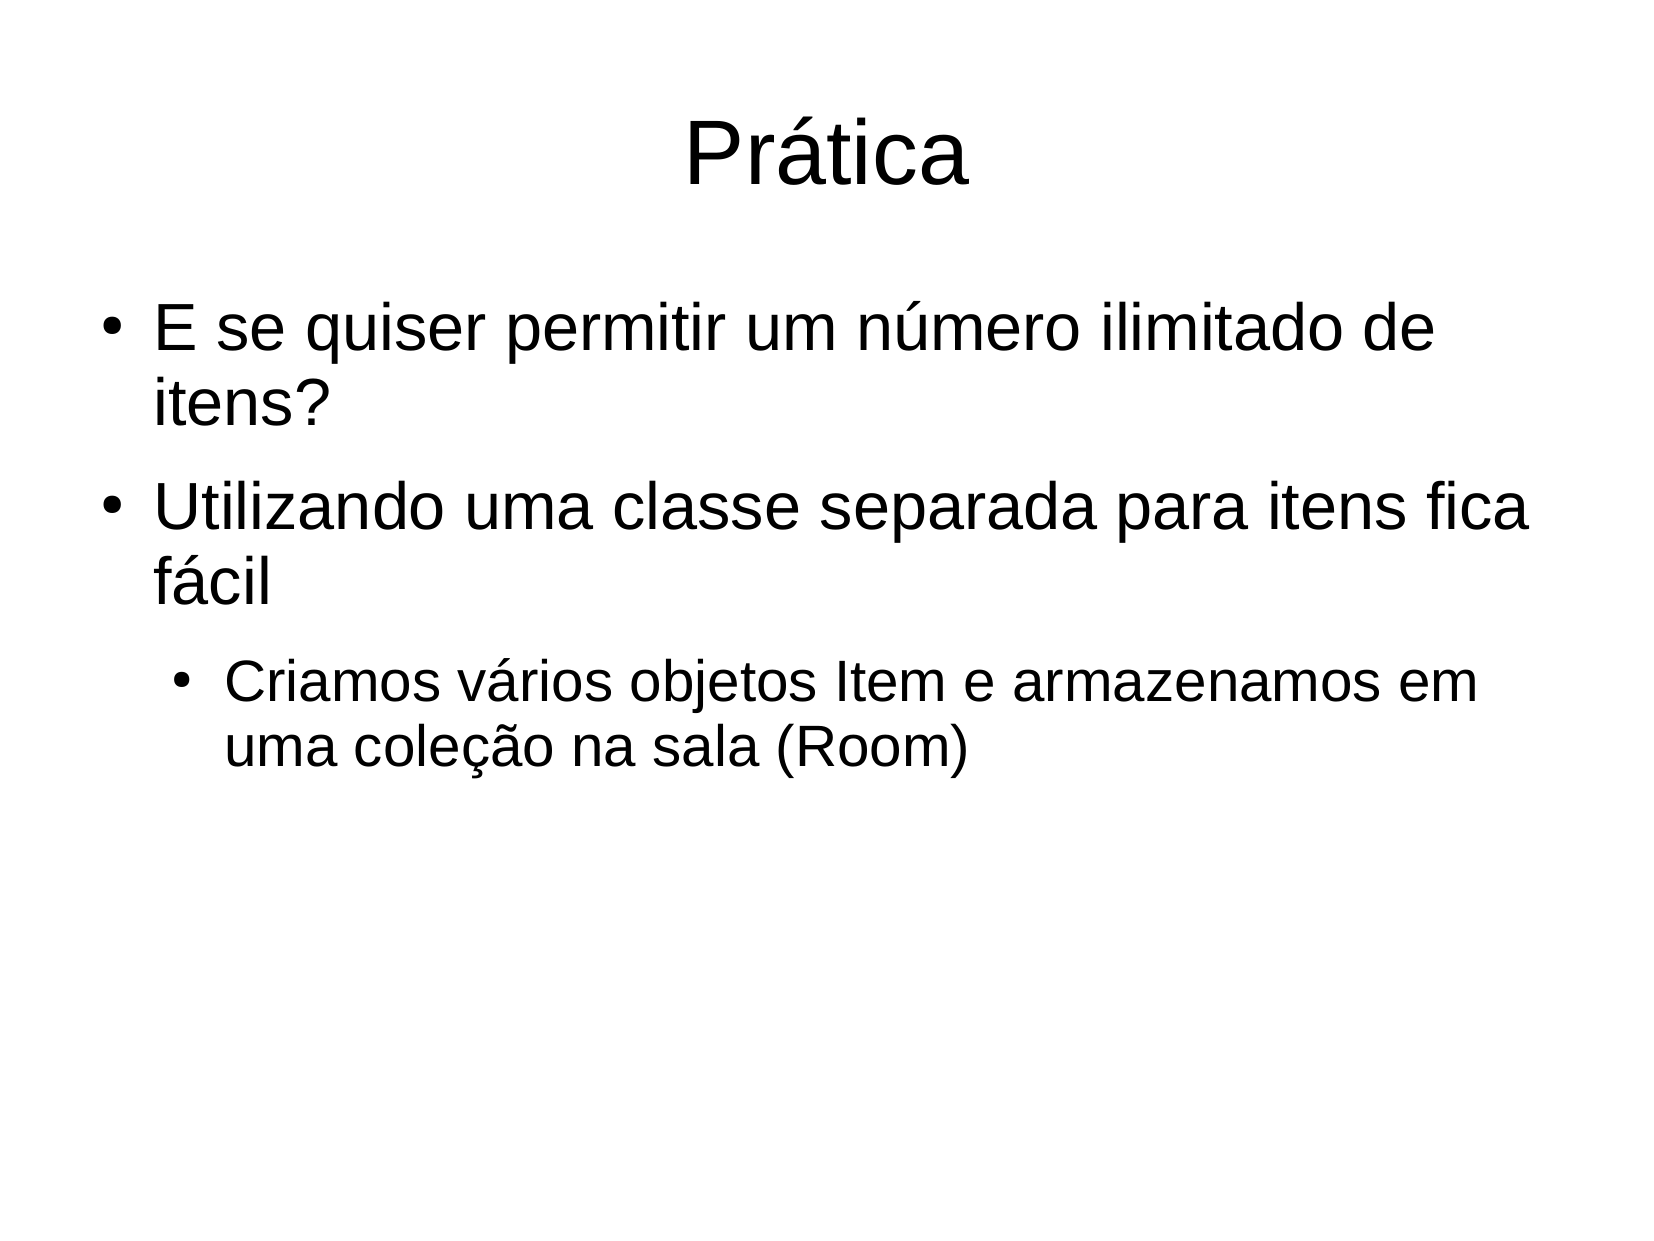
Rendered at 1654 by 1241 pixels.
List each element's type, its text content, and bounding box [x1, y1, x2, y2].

list E se quiser permitir um número ilimitado de itens? Utilizando uma classe separada para itens fica fácil Criamos vários objetos Item e armazenamos em uma coleção na sala (Room) [82, 290, 1571, 1109]
title Prática [82, 49, 1571, 257]
